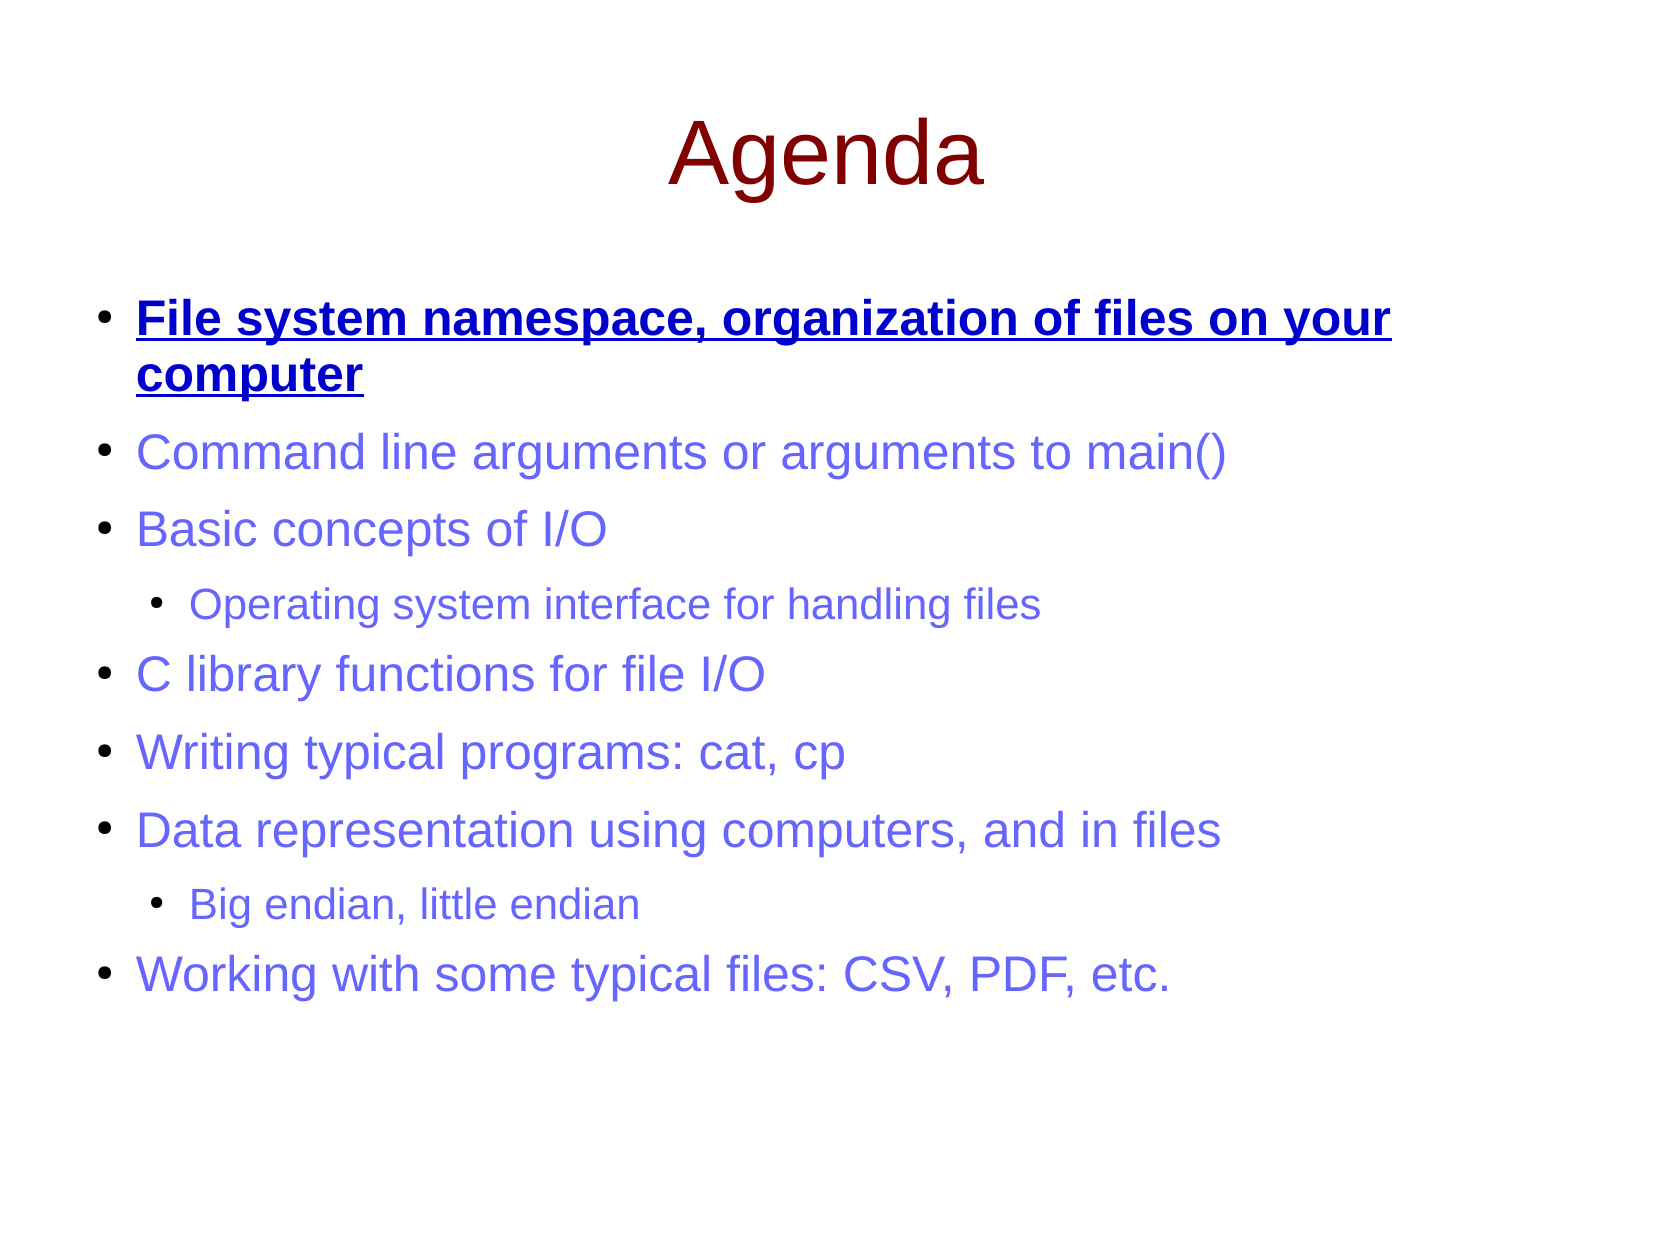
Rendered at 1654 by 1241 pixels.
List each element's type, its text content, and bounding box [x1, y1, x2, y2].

list File system namespace, organization of files on your computer Command line arguments or arguments to main() Basic concepts of I/O Operating system interface for handling files C library functions for file I/O Writing typical programs: cat, cp Data representation using computers, and in files Big endian, little endian Working with some typical files: CSV, PDF, etc. [82, 290, 1571, 1010]
title Agenda [82, 49, 1571, 257]
